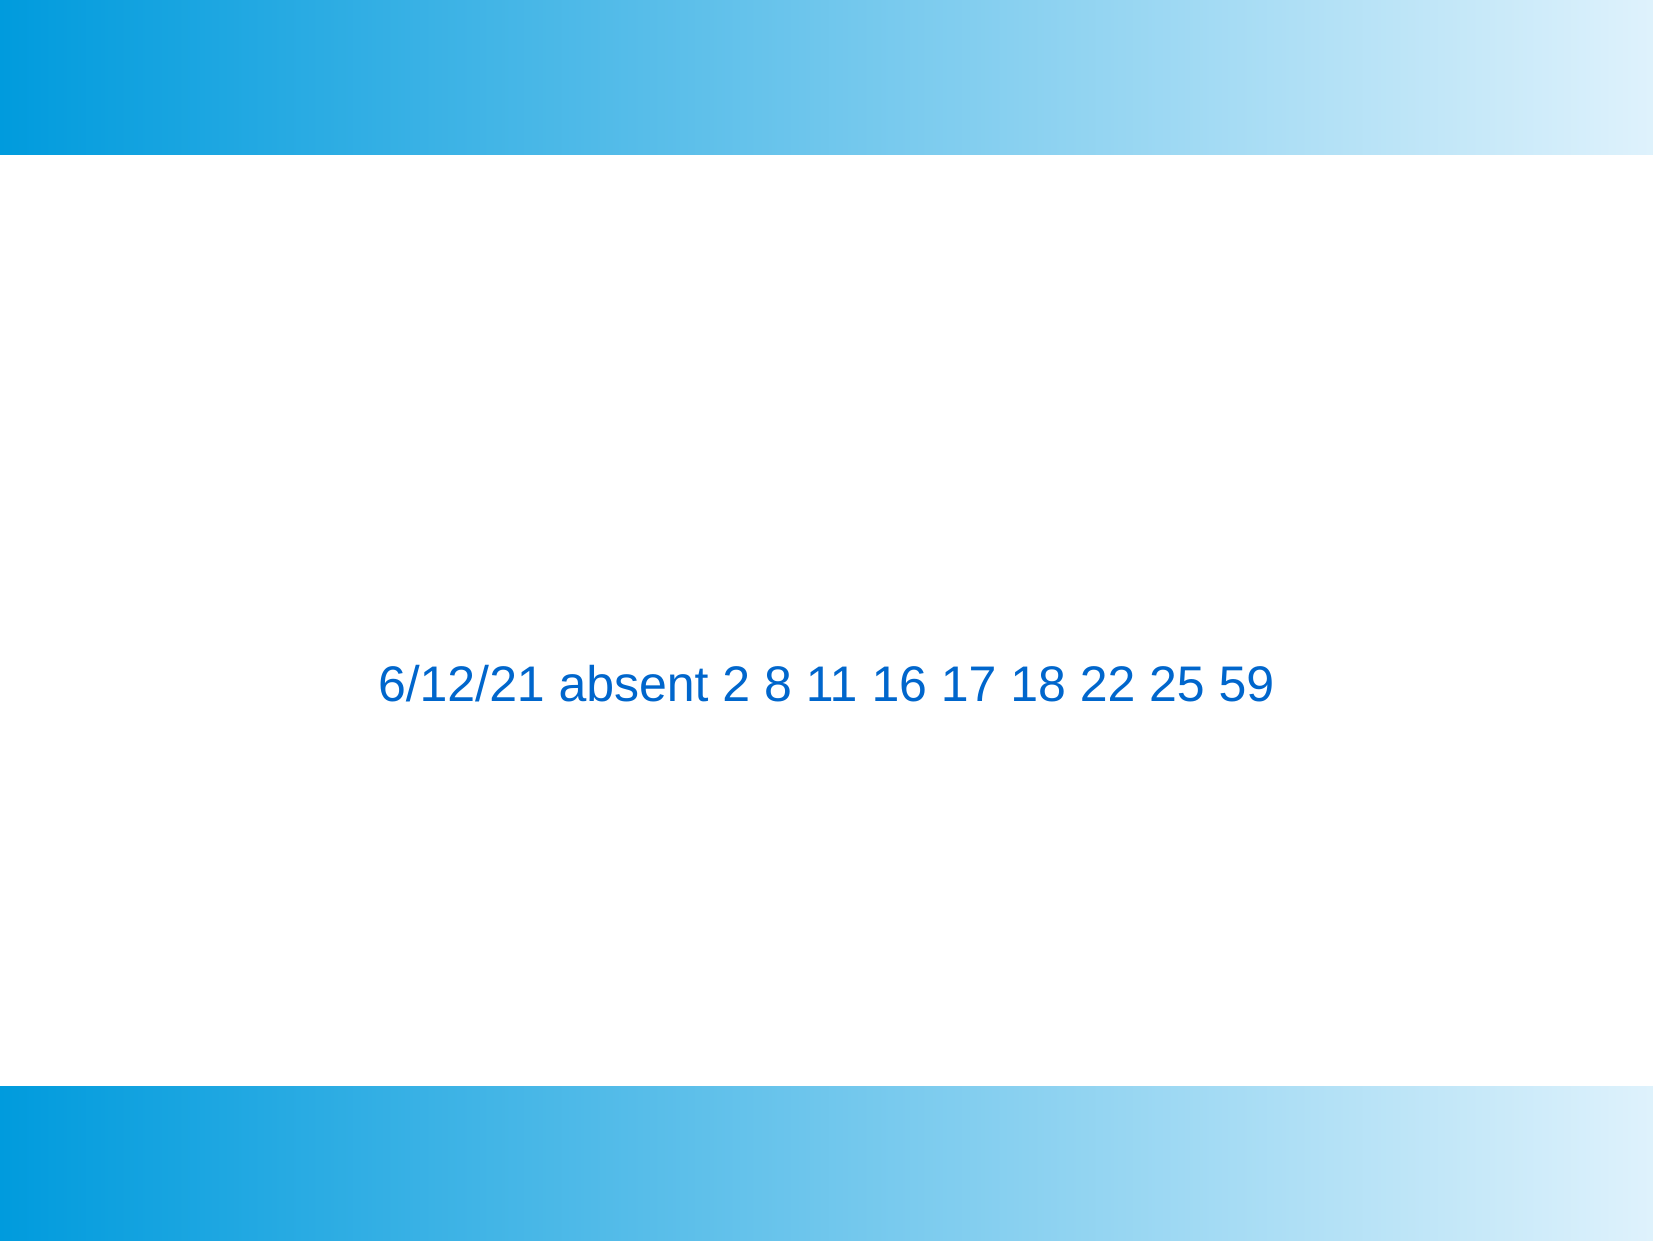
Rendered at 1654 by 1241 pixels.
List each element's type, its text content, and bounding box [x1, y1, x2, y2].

subtitle 6/12/21 absent 2 8 11 16 17 18 22 25 59 [206, 651, 1447, 951]
